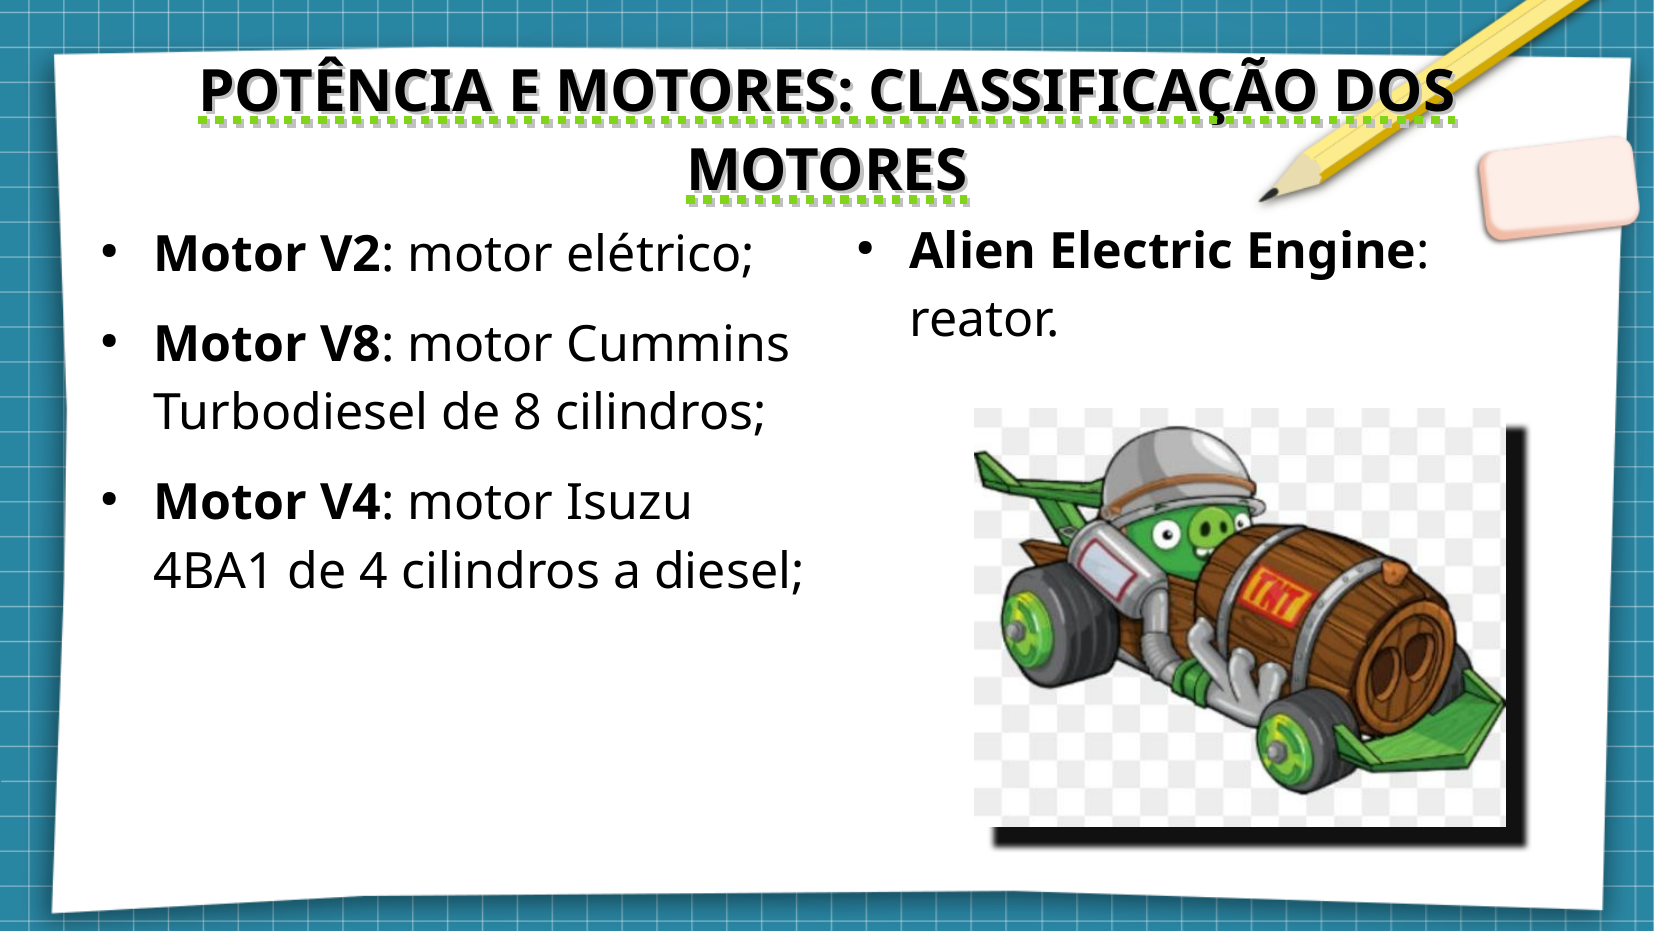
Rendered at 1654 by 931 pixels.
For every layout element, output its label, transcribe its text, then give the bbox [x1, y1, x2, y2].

list Alien Electric Engine: reator. [838, 215, 1565, 650]
title Potência e motores: Classificação dos motores [82, 46, 1571, 210]
list Motor V2: motor elétrico; Motor V8: motor Cummins Turbodiesel de 8 cilindros; Motor V4: motor Isuzu 4BA1 de 4 cilindros a diesel; [82, 217, 809, 857]
picture [0, 0, 1654, 931]
